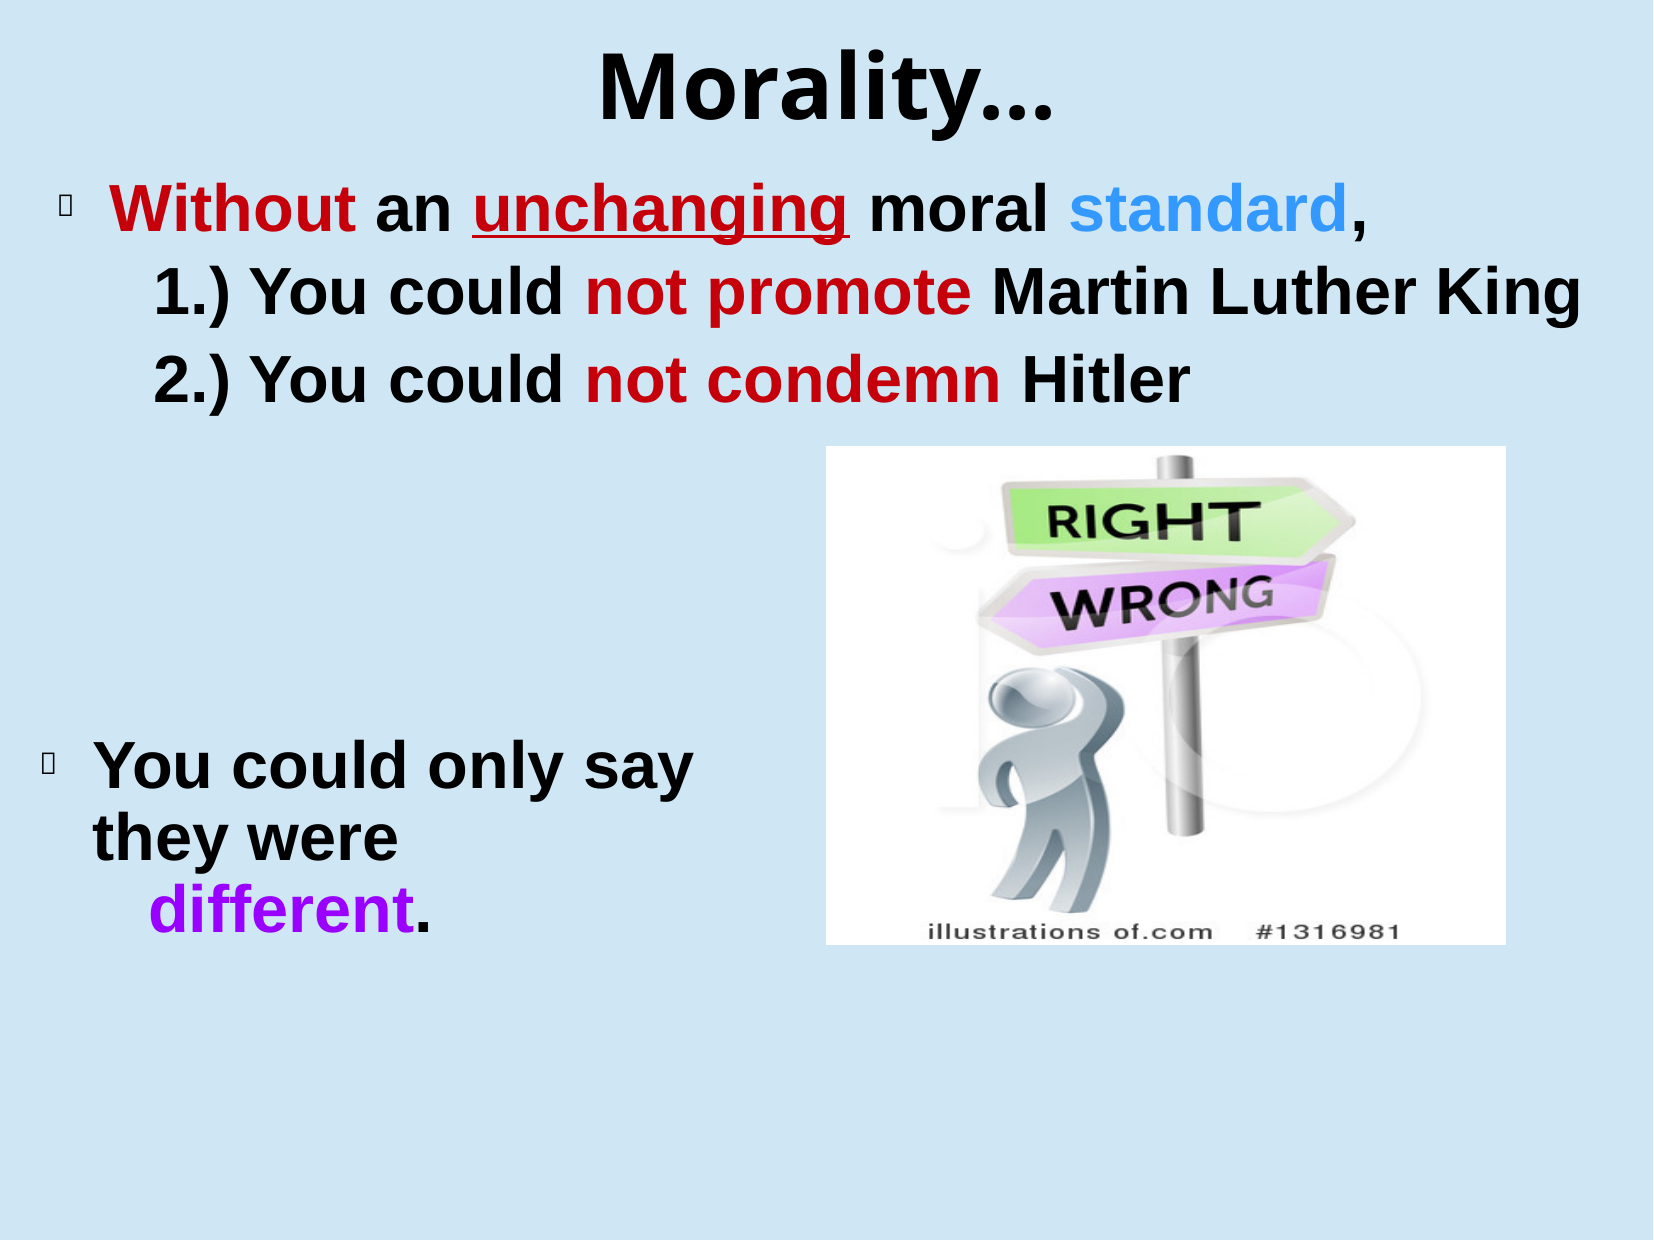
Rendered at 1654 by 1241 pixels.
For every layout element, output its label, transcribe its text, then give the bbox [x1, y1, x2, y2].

picture [826, 446, 1506, 945]
list 1.) You could not promote Martin Luther King [135, 256, 1596, 344]
list You could only say they were different. [21, 731, 826, 827]
title Morality... [82, 23, 1571, 156]
list 2.) You could not condemn Hitler [135, 344, 1597, 441]
list Without an unchanging moral standard, [38, 173, 1654, 263]
